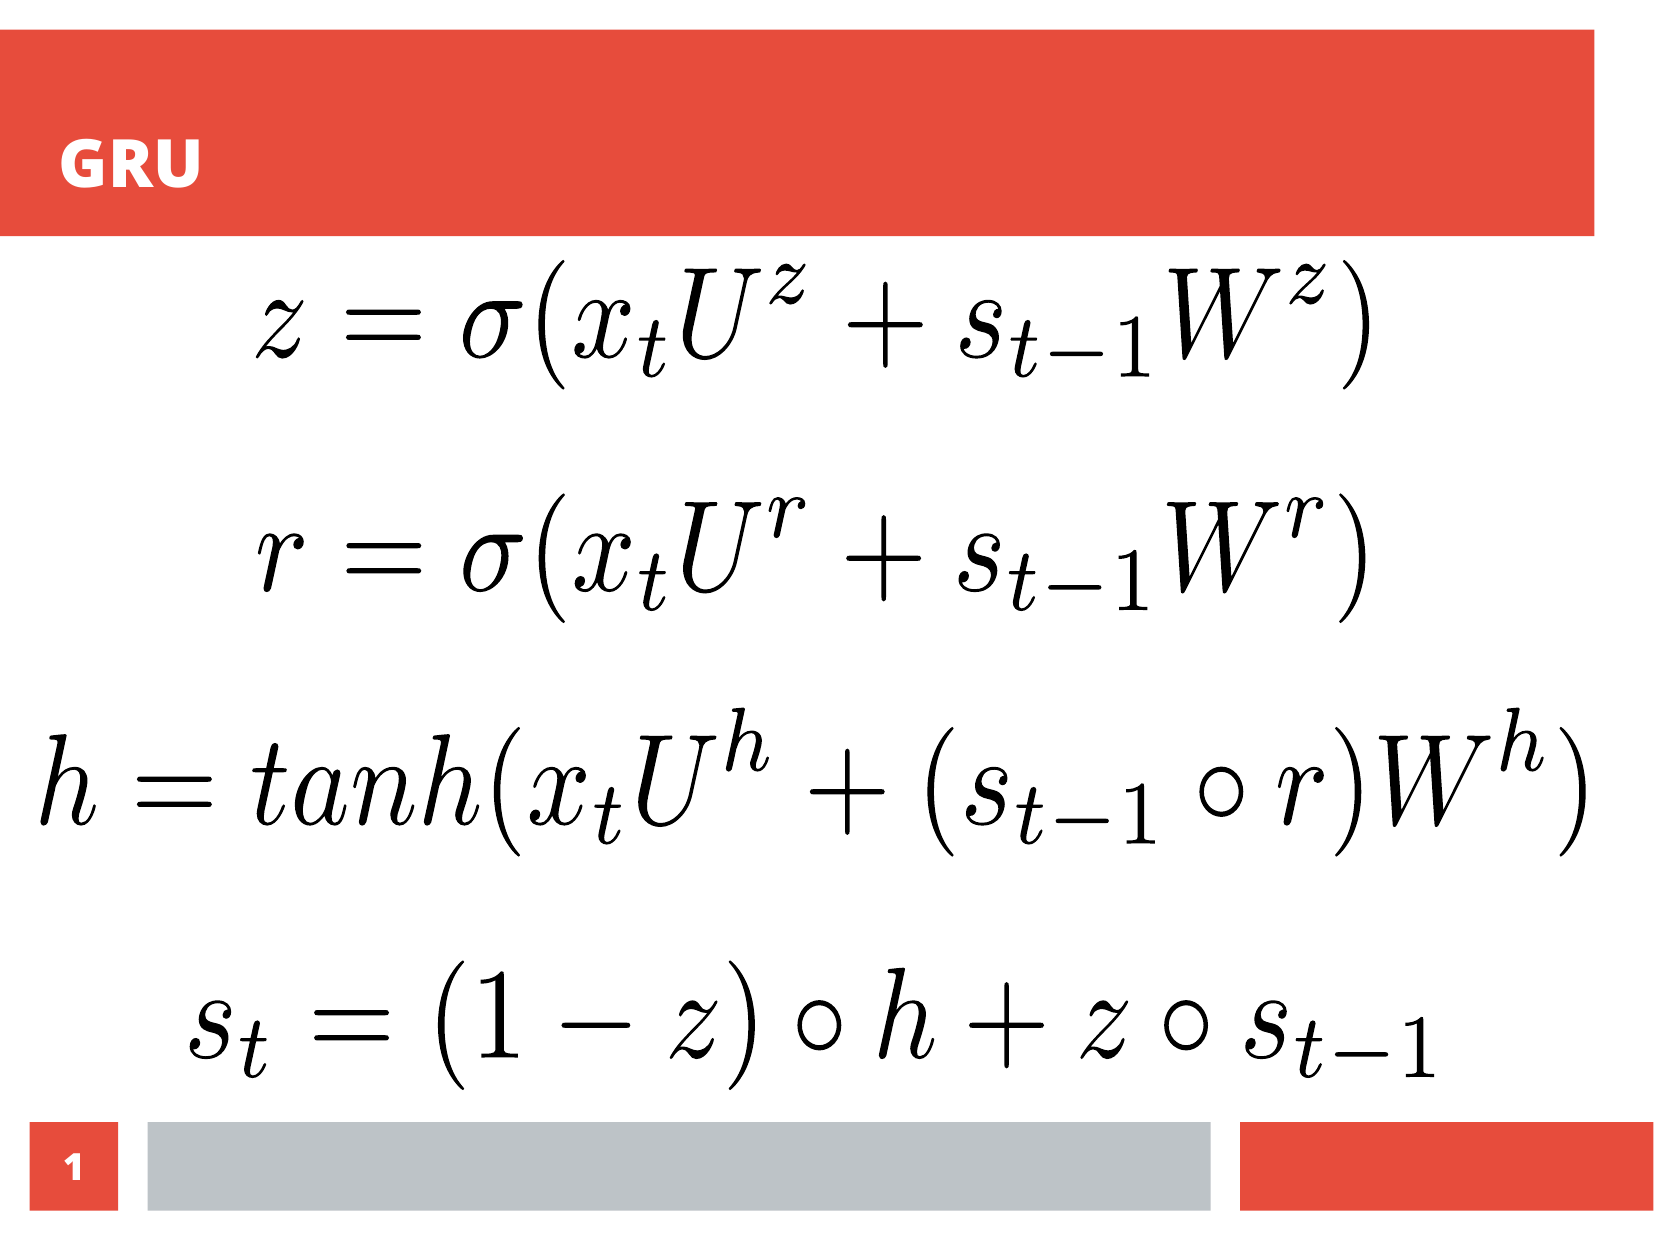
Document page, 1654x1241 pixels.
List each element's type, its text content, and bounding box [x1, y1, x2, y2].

picture [30, 255, 1591, 1096]
title GRU [59, 59, 1595, 207]
